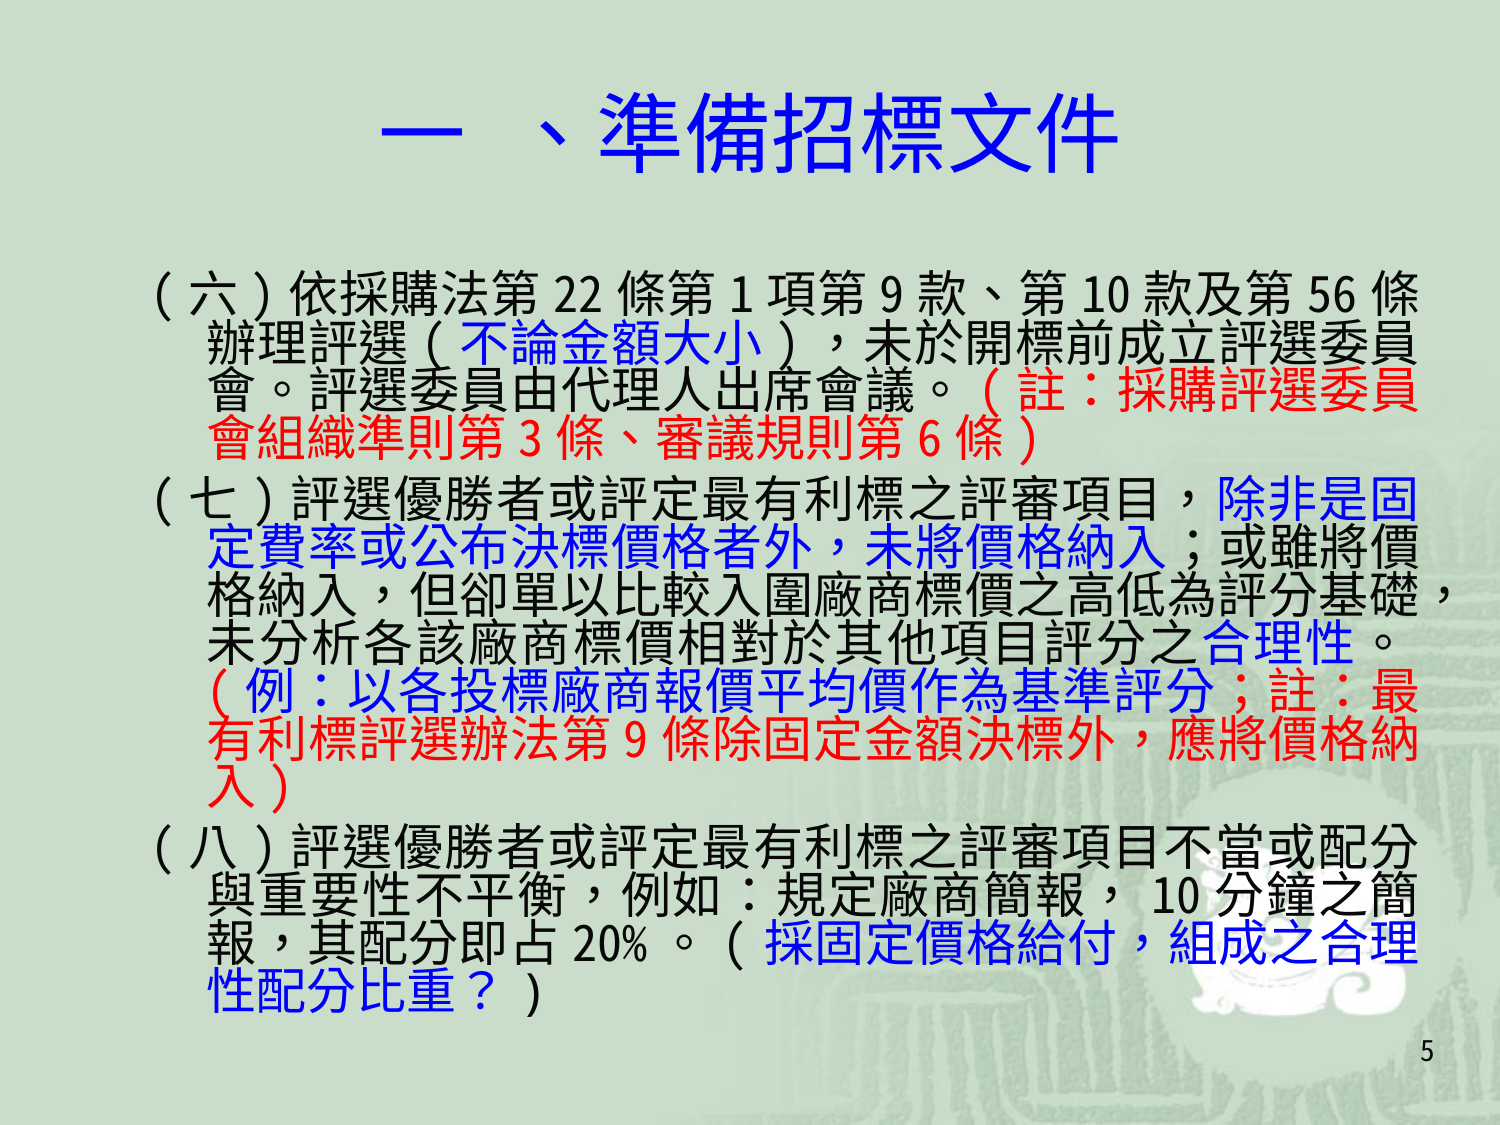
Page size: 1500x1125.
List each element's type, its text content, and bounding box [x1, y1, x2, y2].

picture [0, 0, 1500, 1125]
text_box <編號> [1074, 1024, 1451, 1103]
list (六)依採購法第22條第1項第9款、第10款及第56條辦理評選(不論金額大小)，未於開標前成立評選委員會。評選委員由代理人出席會議。(註：採購評選委員會組織準則第3條、審議規則第6條) (七)評選優勝者或評定最有利標之評審項目，除非是固定費率或公布決標價格者外，未將價格納入；或雖將價格納入，但卻單以比較入圍廠商標價之高低為評分基礎，未分析各該廠商標價相對於其他項目評分之合理性。(例：以各投標廠商報價平均價作為基準評分；註：最有利標評選辦法第9條除固定金額決標外，應將價格納入) (八)評選優勝者或評定最有利標之評審項目不當或配分與重要性不平衡，例如：規定廠商簡報，10分鐘之簡報，其配分即占20%。(採固定價格給付，組成之合理性配分比重？) [135, 267, 1436, 1035]
title 一 、準備招標文件 [49, 37, 1451, 225]
